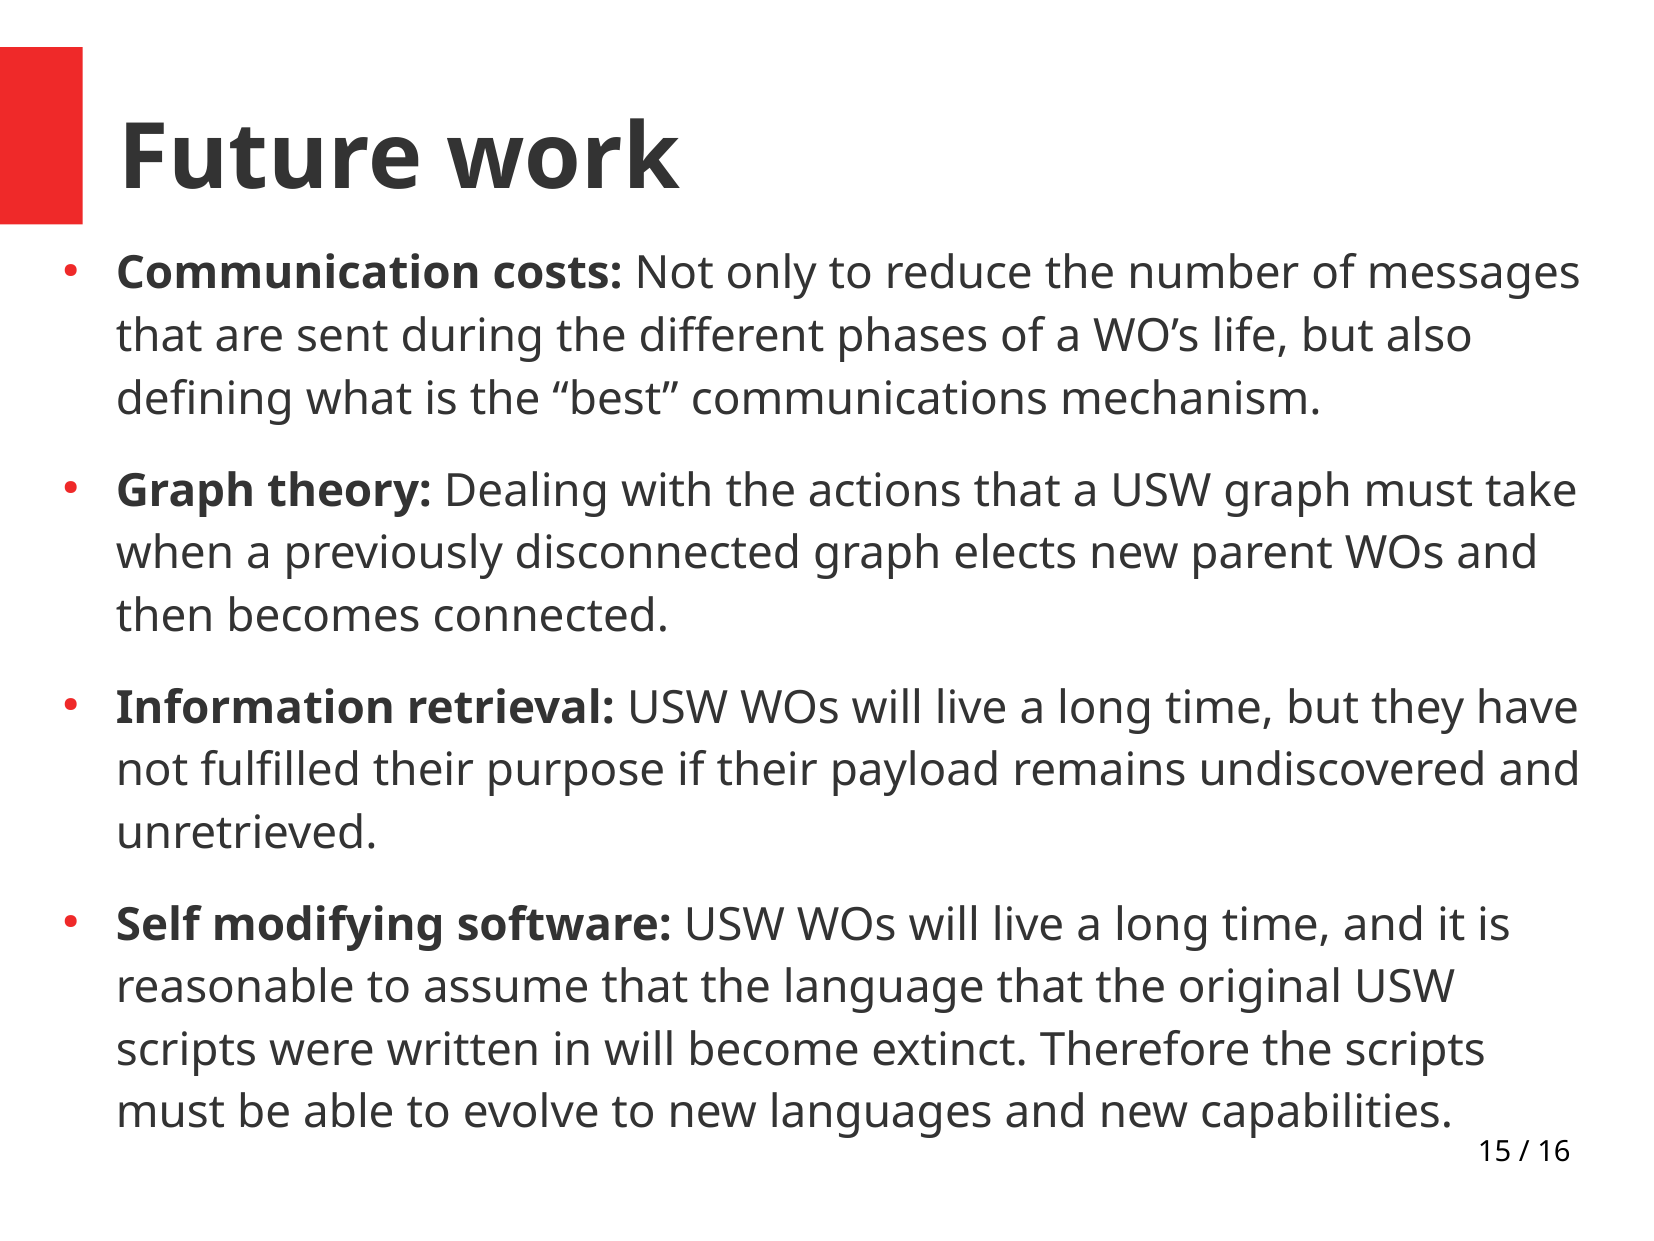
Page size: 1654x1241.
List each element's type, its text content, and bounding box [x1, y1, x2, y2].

list Communication costs: Not only to reduce the number of messages that are sent during the different phases of a WO’s life, but also defining what is the “best” communications mechanism. Graph theory: Dealing with the actions that a USW graph must take when a previously disconnected graph elects new parent WOs and then becomes connected. Information retrieval: USW WOs will live a long time, but they have not fulfilled their purpose if their payload remains undiscovered and unretrieved. Self modifying software: USW WOs will live a long time, and it is reasonable to assume that the language that the original USW scripts were written in will become extinct. Therefore the scripts must be able to evolve to new languages and new capabilities. [45, 240, 1606, 1074]
title Future work [118, 49, 1571, 240]
